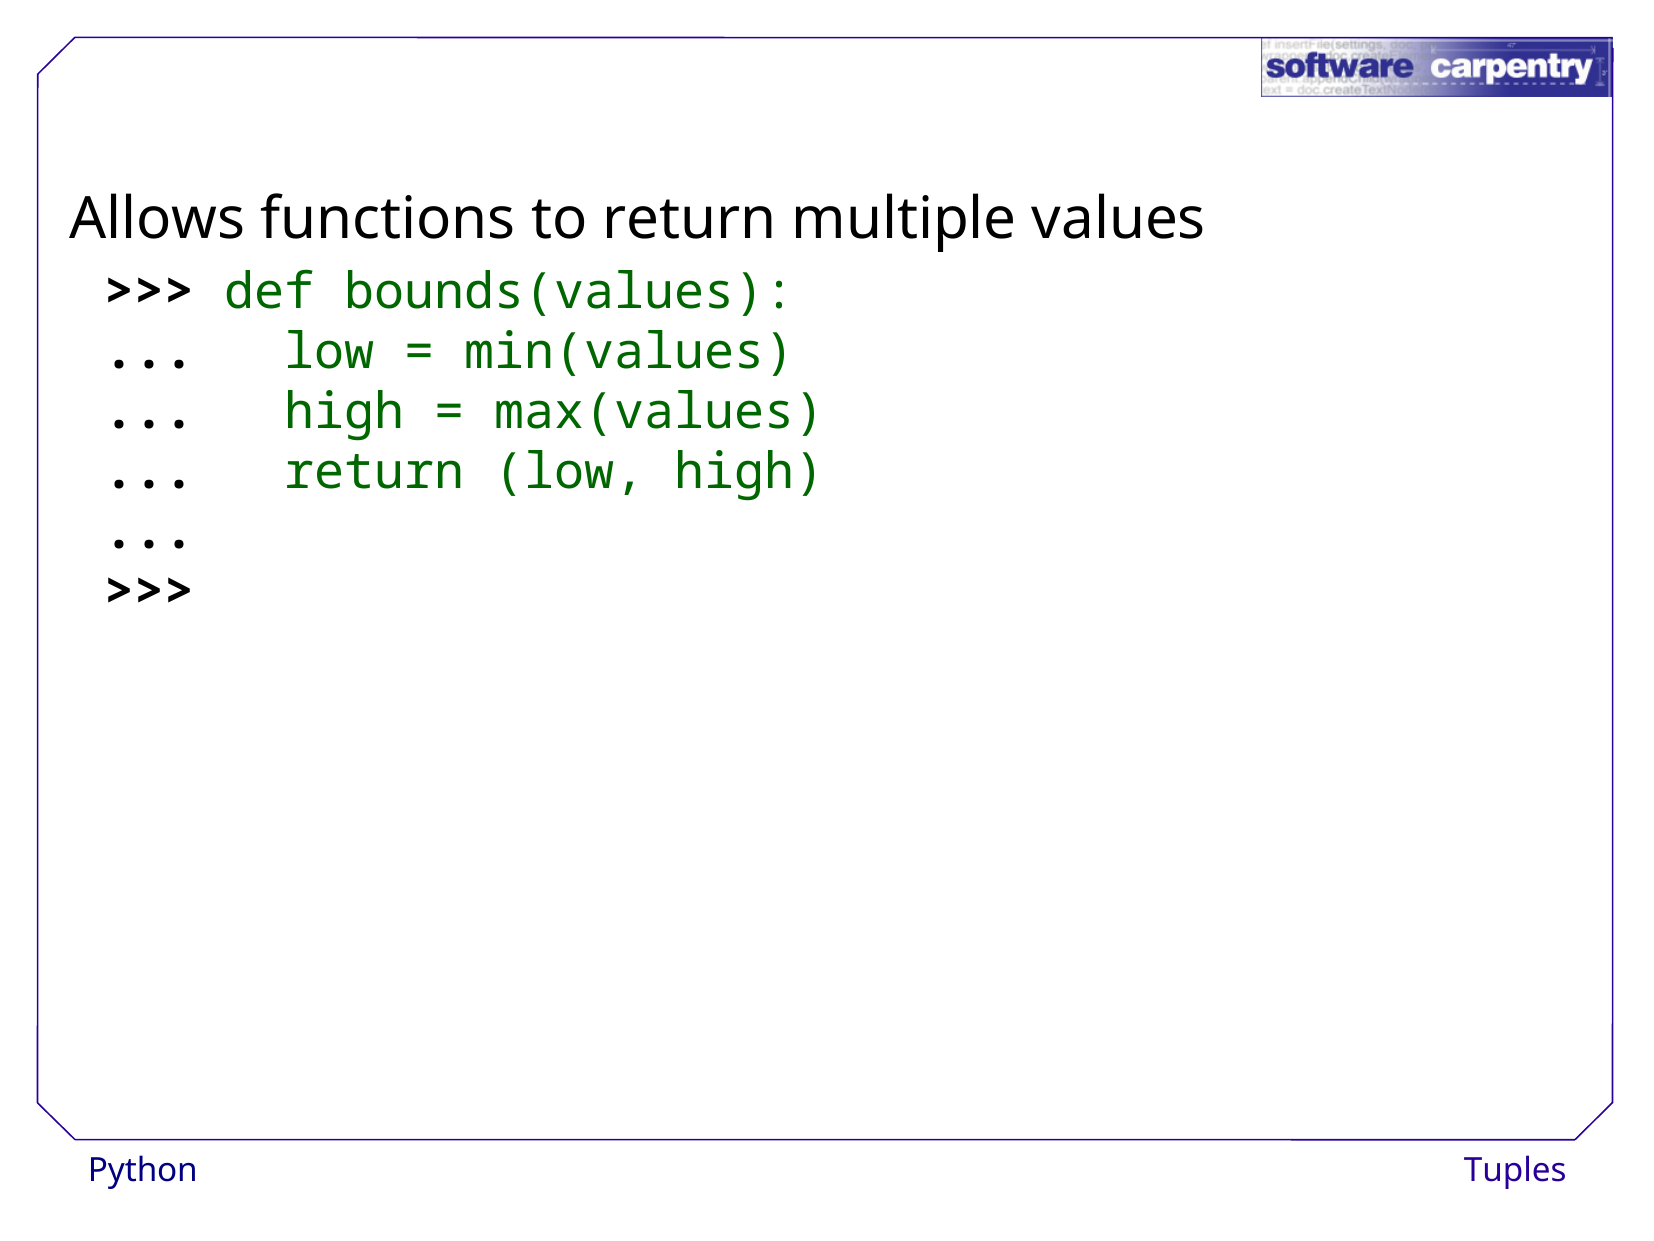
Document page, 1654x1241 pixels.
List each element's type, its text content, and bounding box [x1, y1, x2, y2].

picture [1261, 39, 1613, 97]
text_box >>> def bounds(values): ... low = min(values) ... high = max(values) ... return (low, high) ... >>> [89, 251, 1319, 753]
text_box Allows functions to return multiple values [54, 138, 1371, 259]
